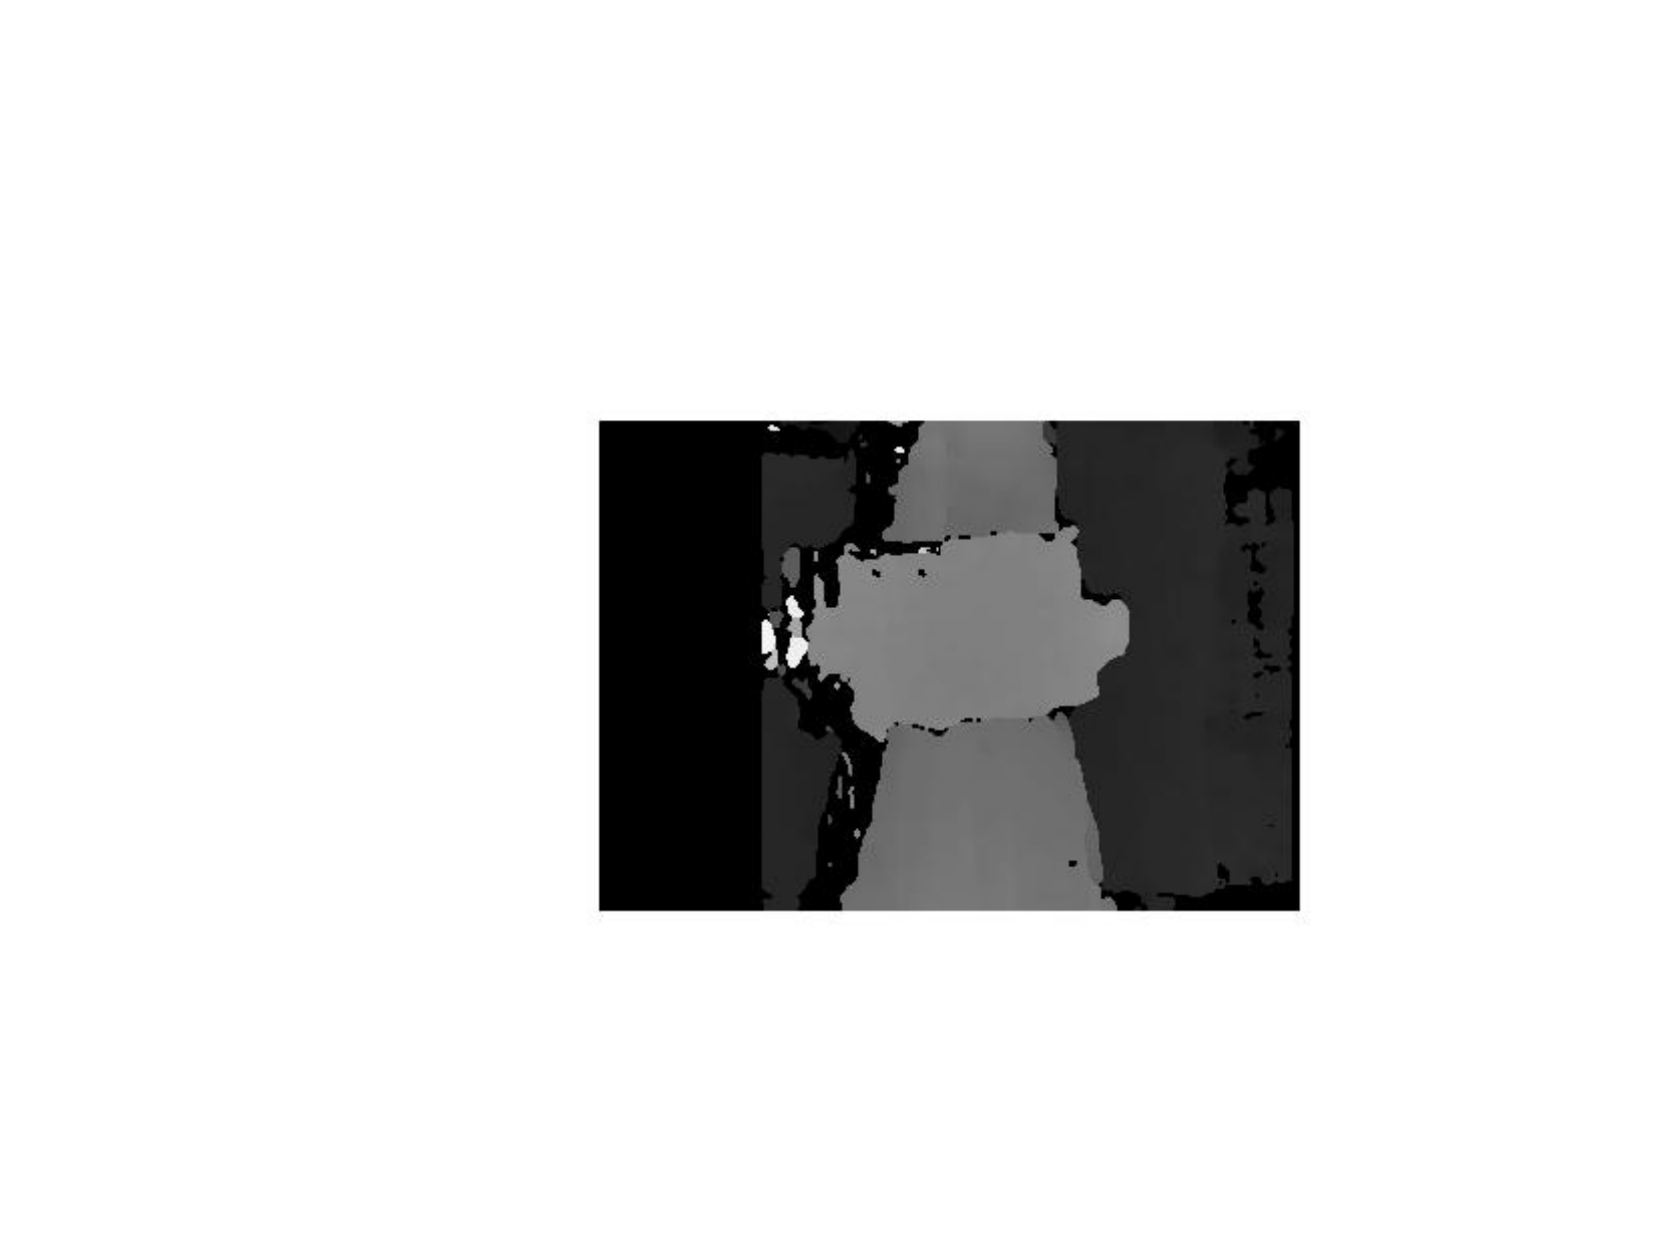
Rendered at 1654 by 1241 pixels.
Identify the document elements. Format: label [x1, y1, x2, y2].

picture [427, 363, 1477, 1040]
